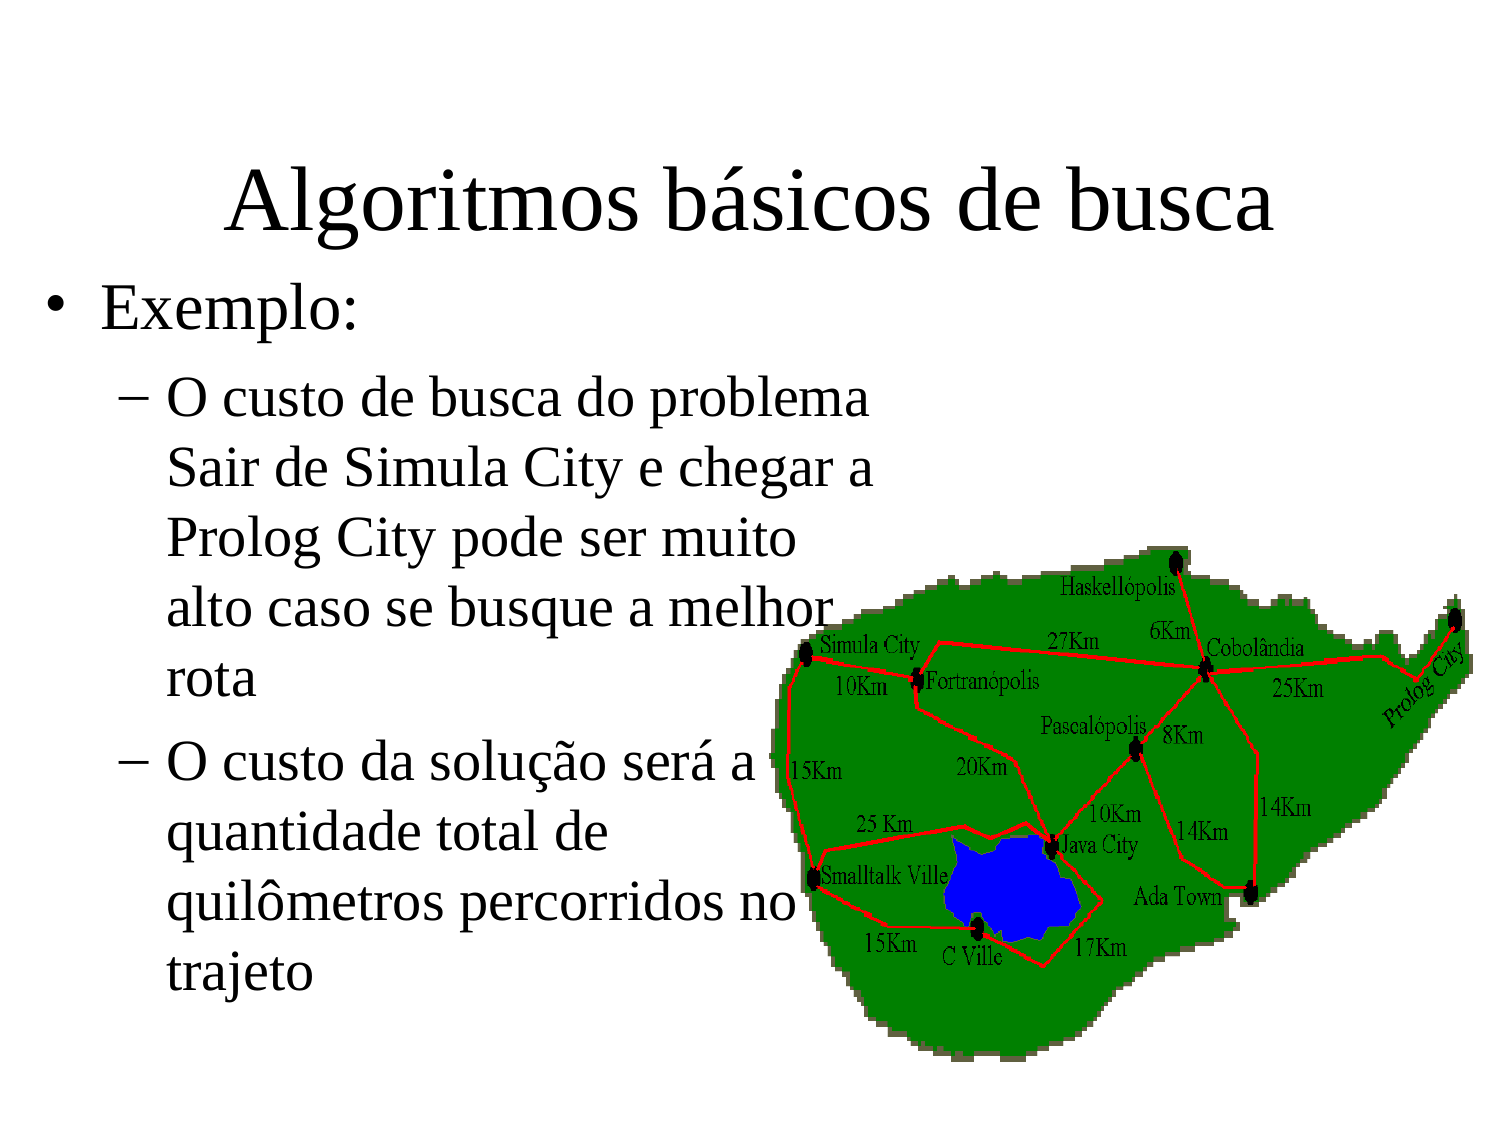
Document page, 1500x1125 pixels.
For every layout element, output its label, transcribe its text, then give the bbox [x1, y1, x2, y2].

list Exemplo: O custo de busca do problema Sair de Simula City e chegar a Prolog City pode ser muito alto caso se busque a melhor rota O custo da solução será a quantidade total de quilômetros percorridos no trajeto [29, 255, 892, 1010]
picture [767, 531, 1474, 1063]
title Algoritmos básicos de busca [112, 99, 1388, 288]
